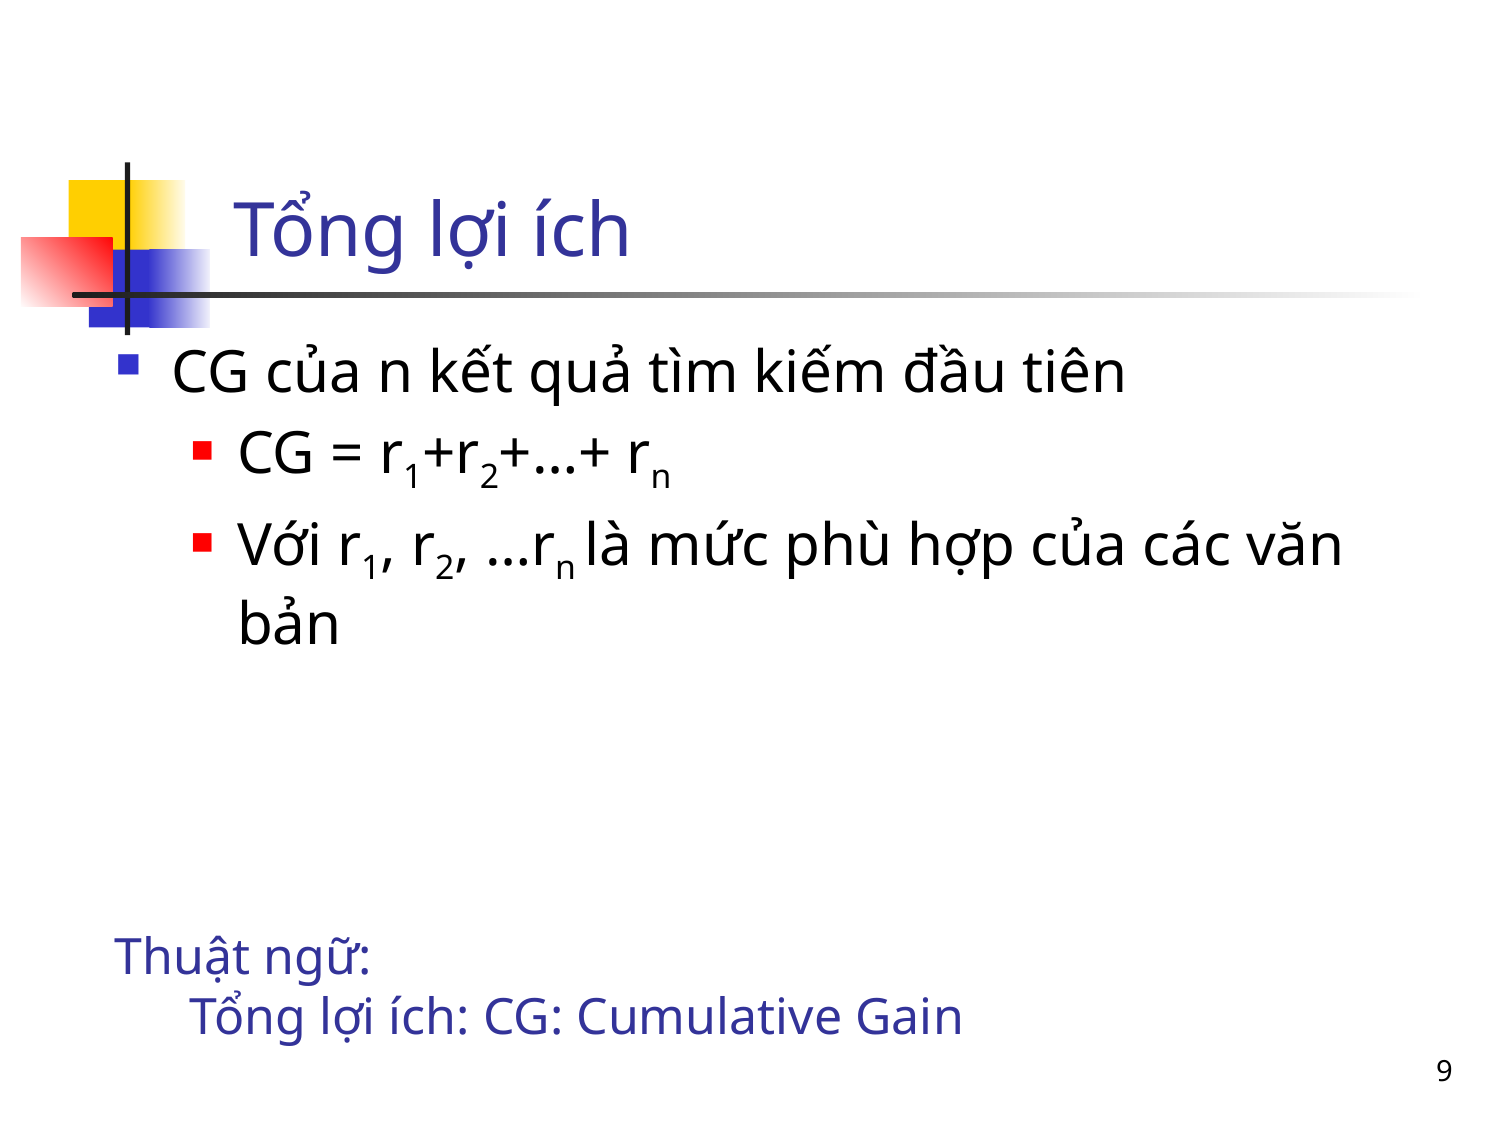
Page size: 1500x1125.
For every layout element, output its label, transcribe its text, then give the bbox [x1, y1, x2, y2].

list CG của n kết quả tìm kiếm đầu tiên CG = r1+r2+…+ rn Với r1, r2, …rn là mức phù hợp của các văn bản [100, 326, 1463, 953]
title Tổng lợi ích [218, 103, 1414, 279]
text_box Thuật ngữ: Tổng lợi ích: CG: Cumulative Gain [100, 916, 1447, 1052]
slide_number <number> [1155, 1024, 1468, 1100]
